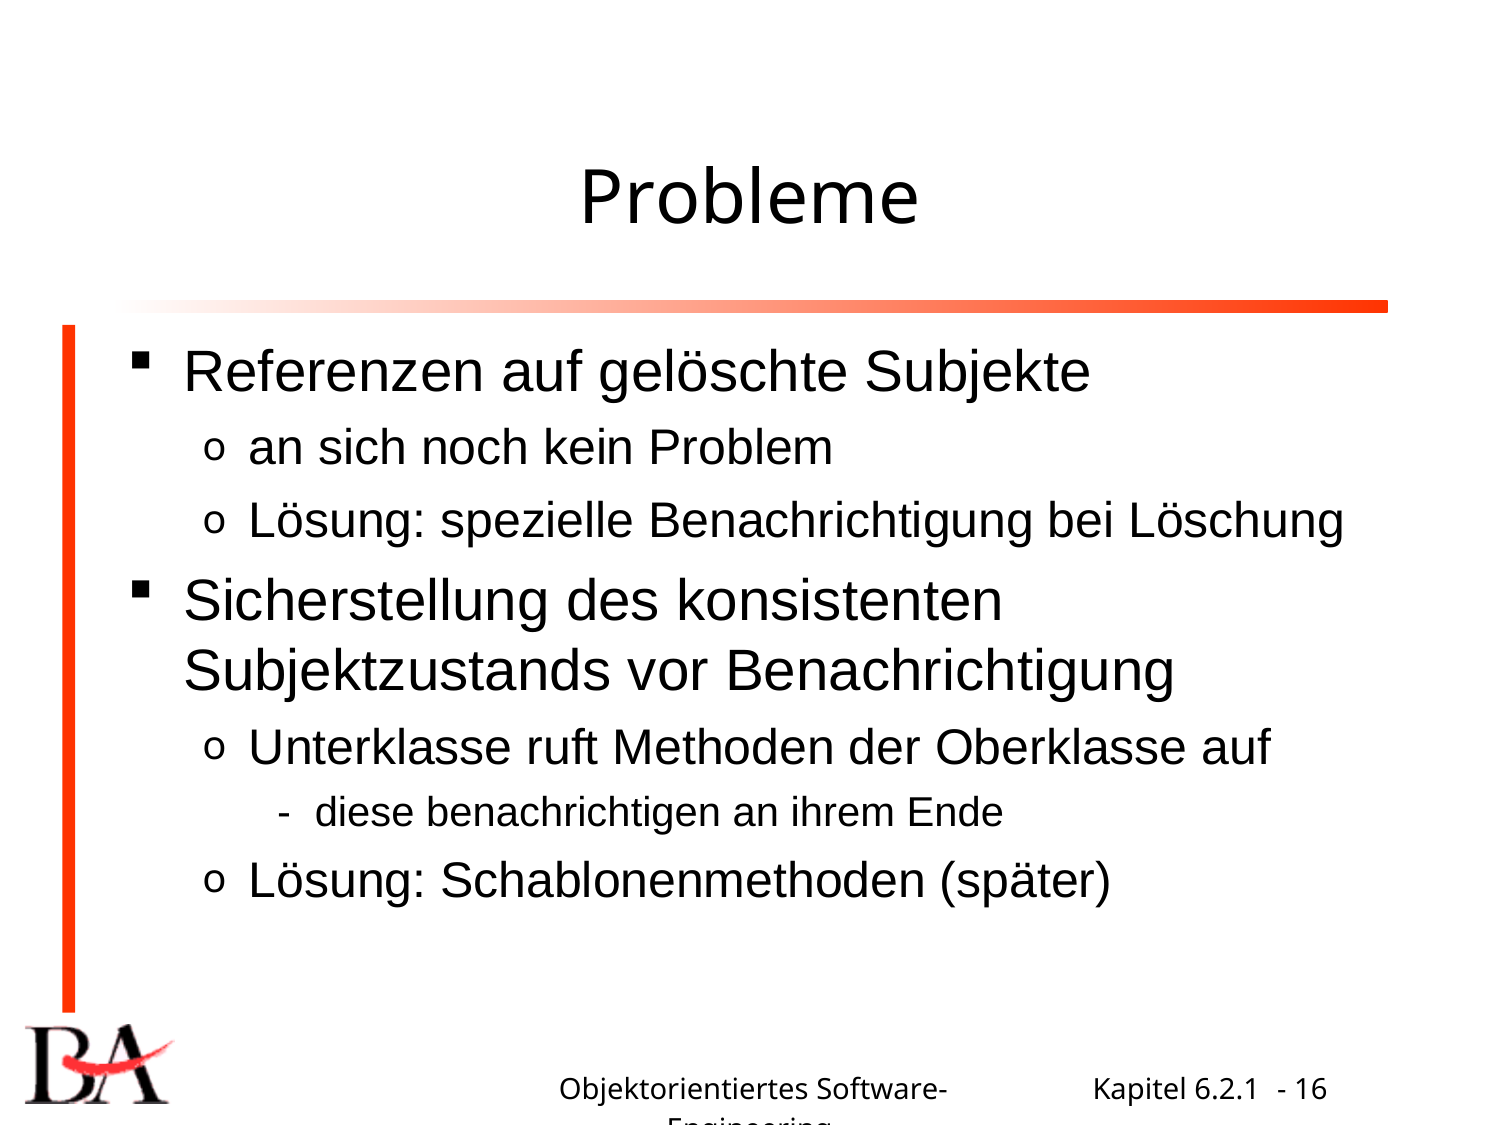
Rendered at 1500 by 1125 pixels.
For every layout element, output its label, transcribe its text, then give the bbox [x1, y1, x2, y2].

title Probleme [112, 99, 1388, 288]
picture [24, 1024, 175, 1104]
list Referenzen auf gelöschte Subjekte an sich noch kein Problem Lösung: spezielle Benachrichtigung bei Löschung Sicherstellung des konsistenten Subjektzustands vor Benachrichtigung Unterklasse ruft Methoden der Oberklasse auf diese benachrichtigen an ihrem Ende Lösung: Schablonenmethoden (später) [112, 324, 1388, 1051]
